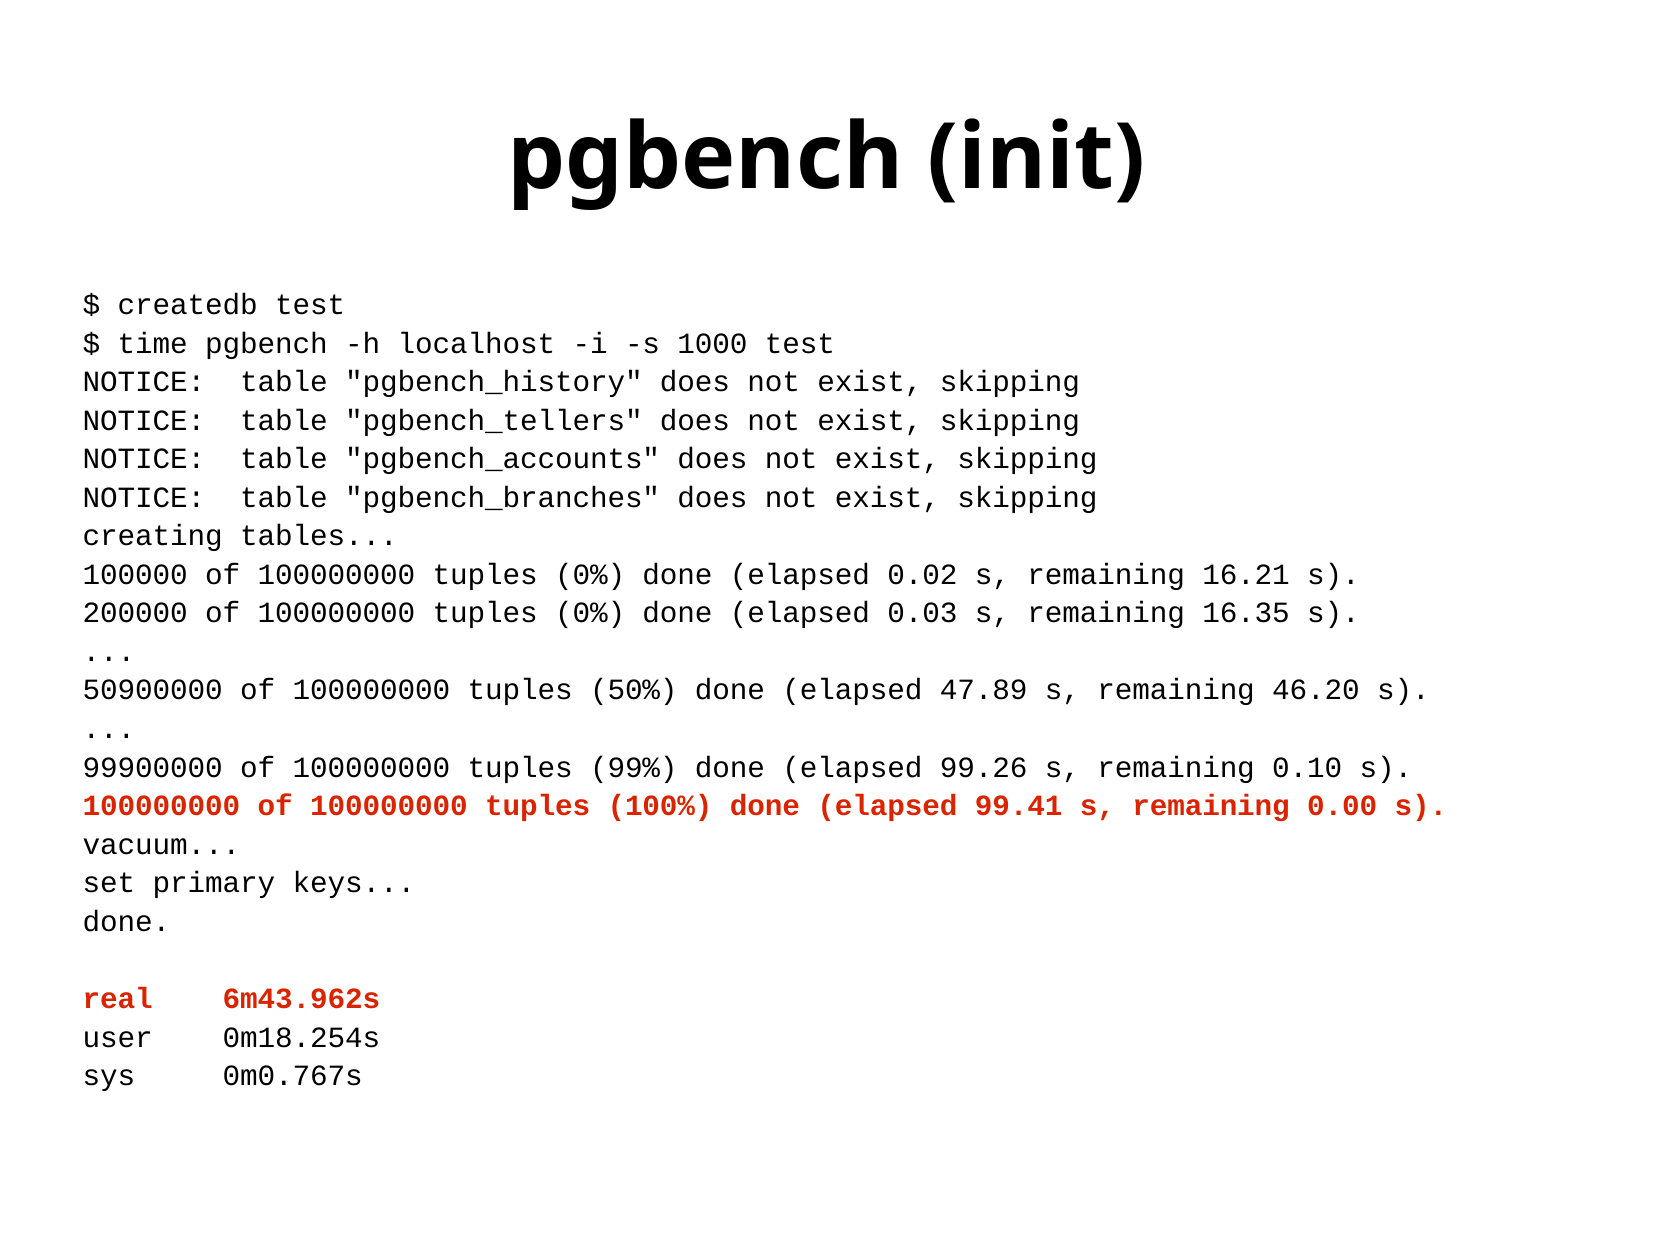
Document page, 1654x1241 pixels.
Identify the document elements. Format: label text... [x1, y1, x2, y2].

title pgbench (init) [82, 49, 1571, 257]
list $ createdb test $ time pgbench -h localhost -i -s 1000 test NOTICE: table "pgbench_history" does not exist, skipping NOTICE: table "pgbench_tellers" does not exist, skipping NOTICE: table "pgbench_accounts" does not exist, skipping NOTICE: table "pgbench_branches" does not exist, skipping creating tables... 100000 of 100000000 tuples (0%) done (elapsed 0.02 s, remaining 16.21 s). 200000 of 100000000 tuples (0%) done (elapsed 0.03 s, remaining 16.35 s). ... 50900000 of 100000000 tuples (50%) done (elapsed 47.89 s, remaining 46.20 s). ... 99900000 of 100000000 tuples (99%) done (elapsed 99.26 s, remaining 0.10 s). 100000000 of 100000000 tuples (100%) done (elapsed 99.41 s, remaining 0.00 s). vacuum... set primary keys... done. real 6m43.962s user 0m18.254s sys 0m0.767s [82, 290, 1538, 1111]
